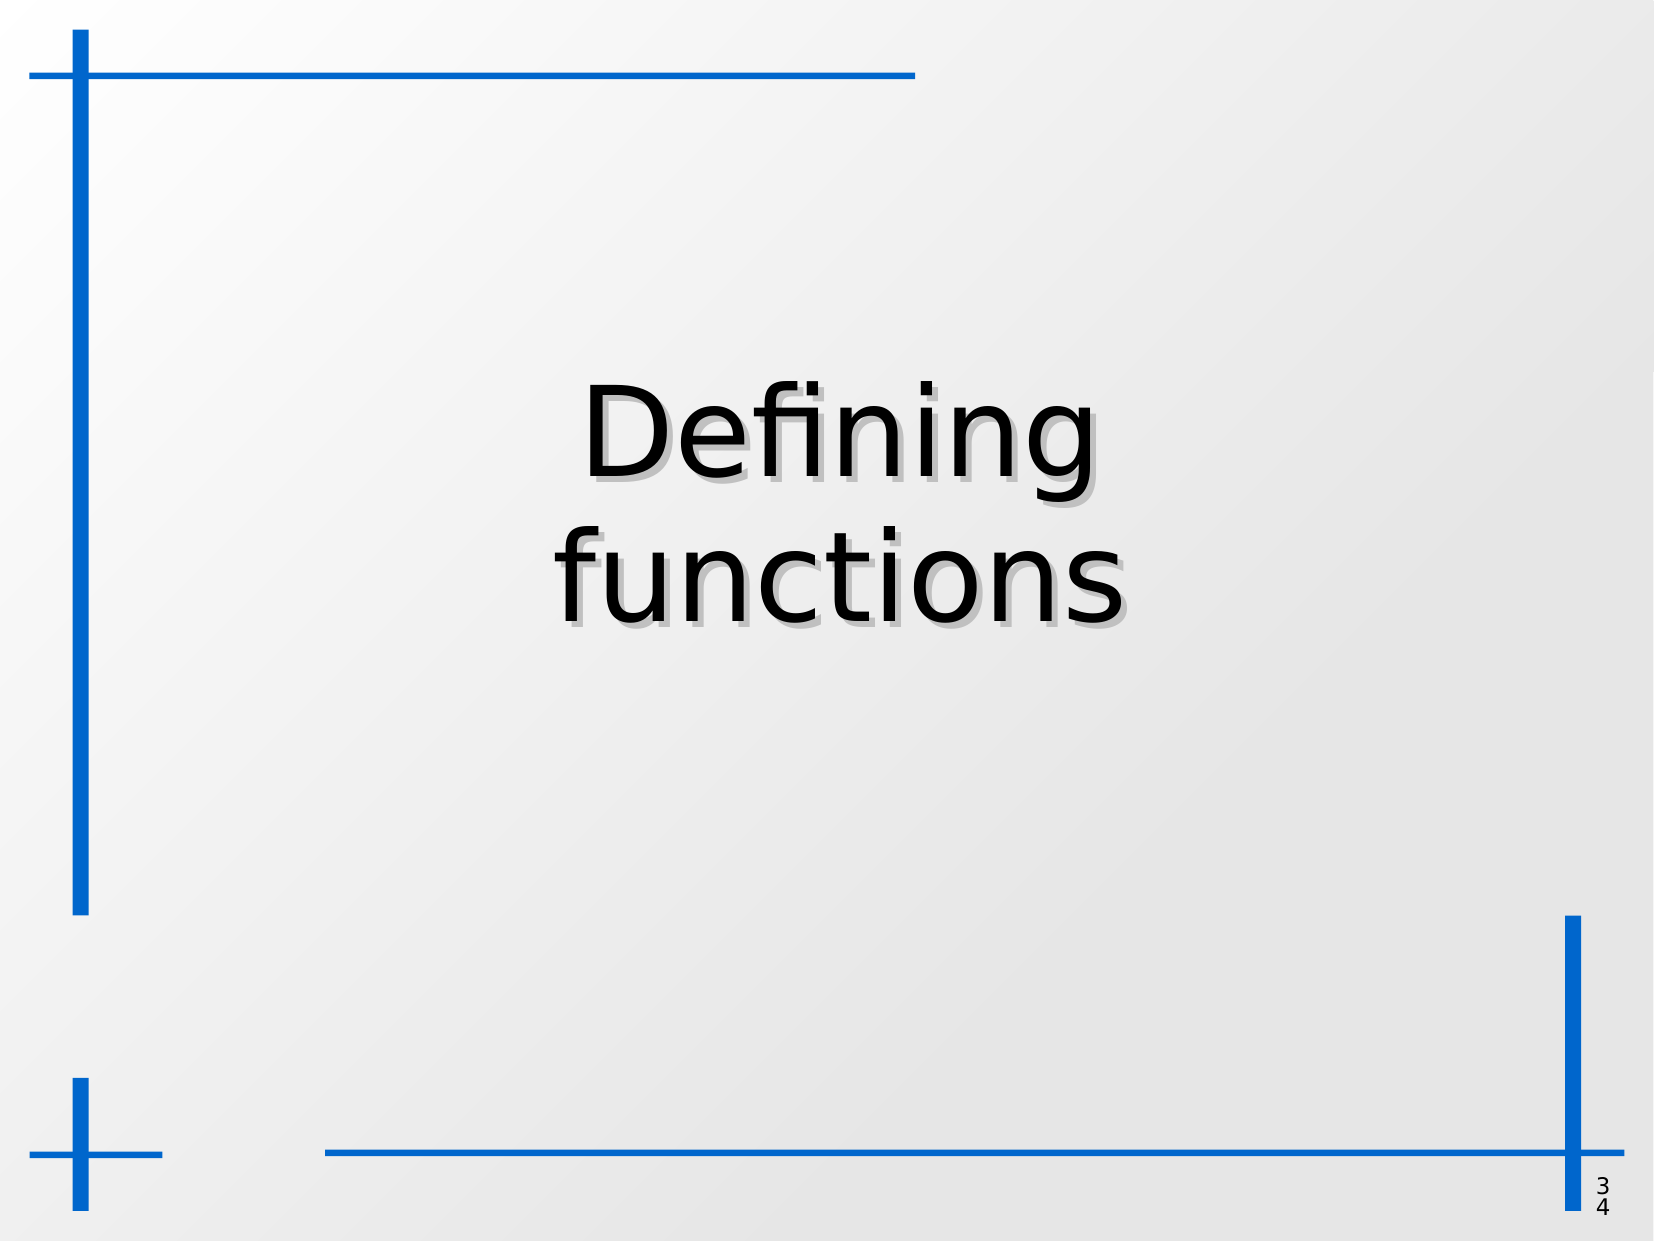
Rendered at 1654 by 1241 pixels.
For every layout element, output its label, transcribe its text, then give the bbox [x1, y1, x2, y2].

list Defining functions [304, 360, 1306, 1178]
